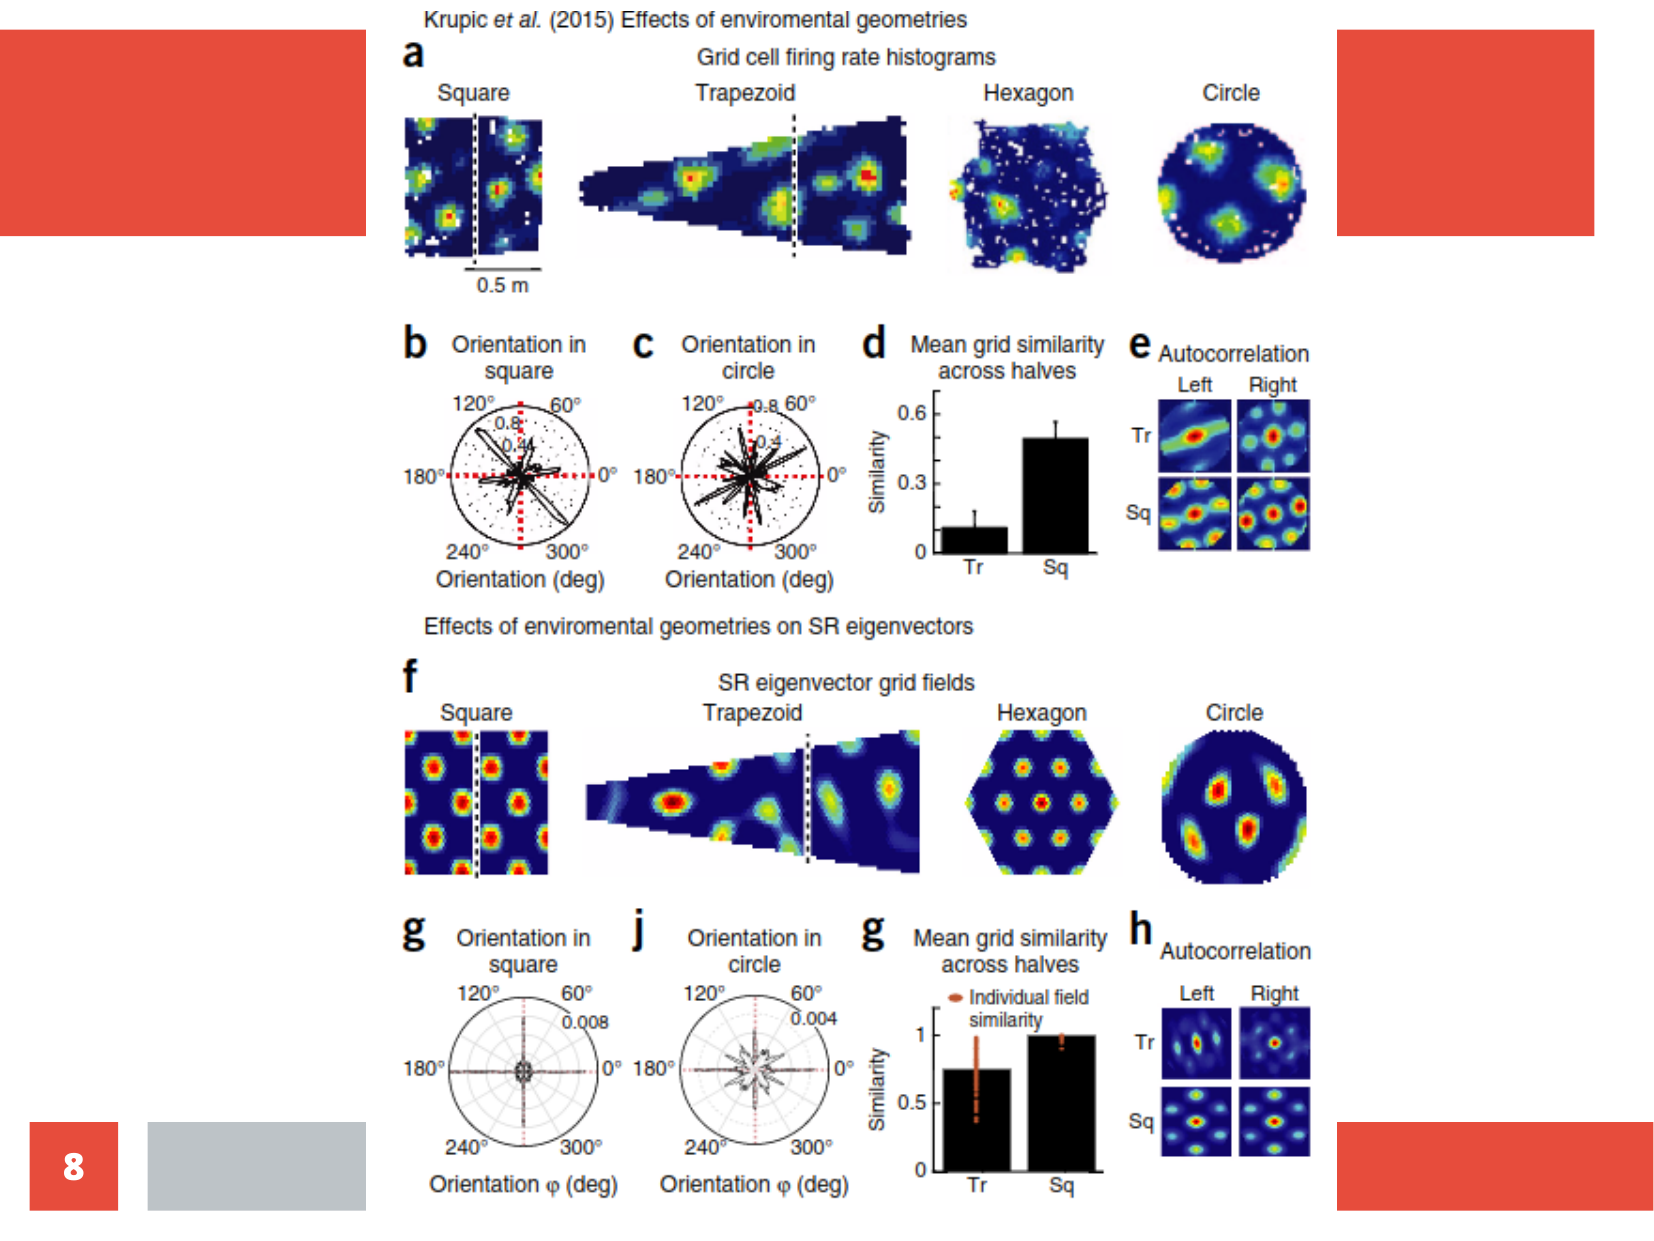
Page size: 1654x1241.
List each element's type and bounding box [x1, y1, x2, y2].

picture [366, 11, 1337, 1217]
